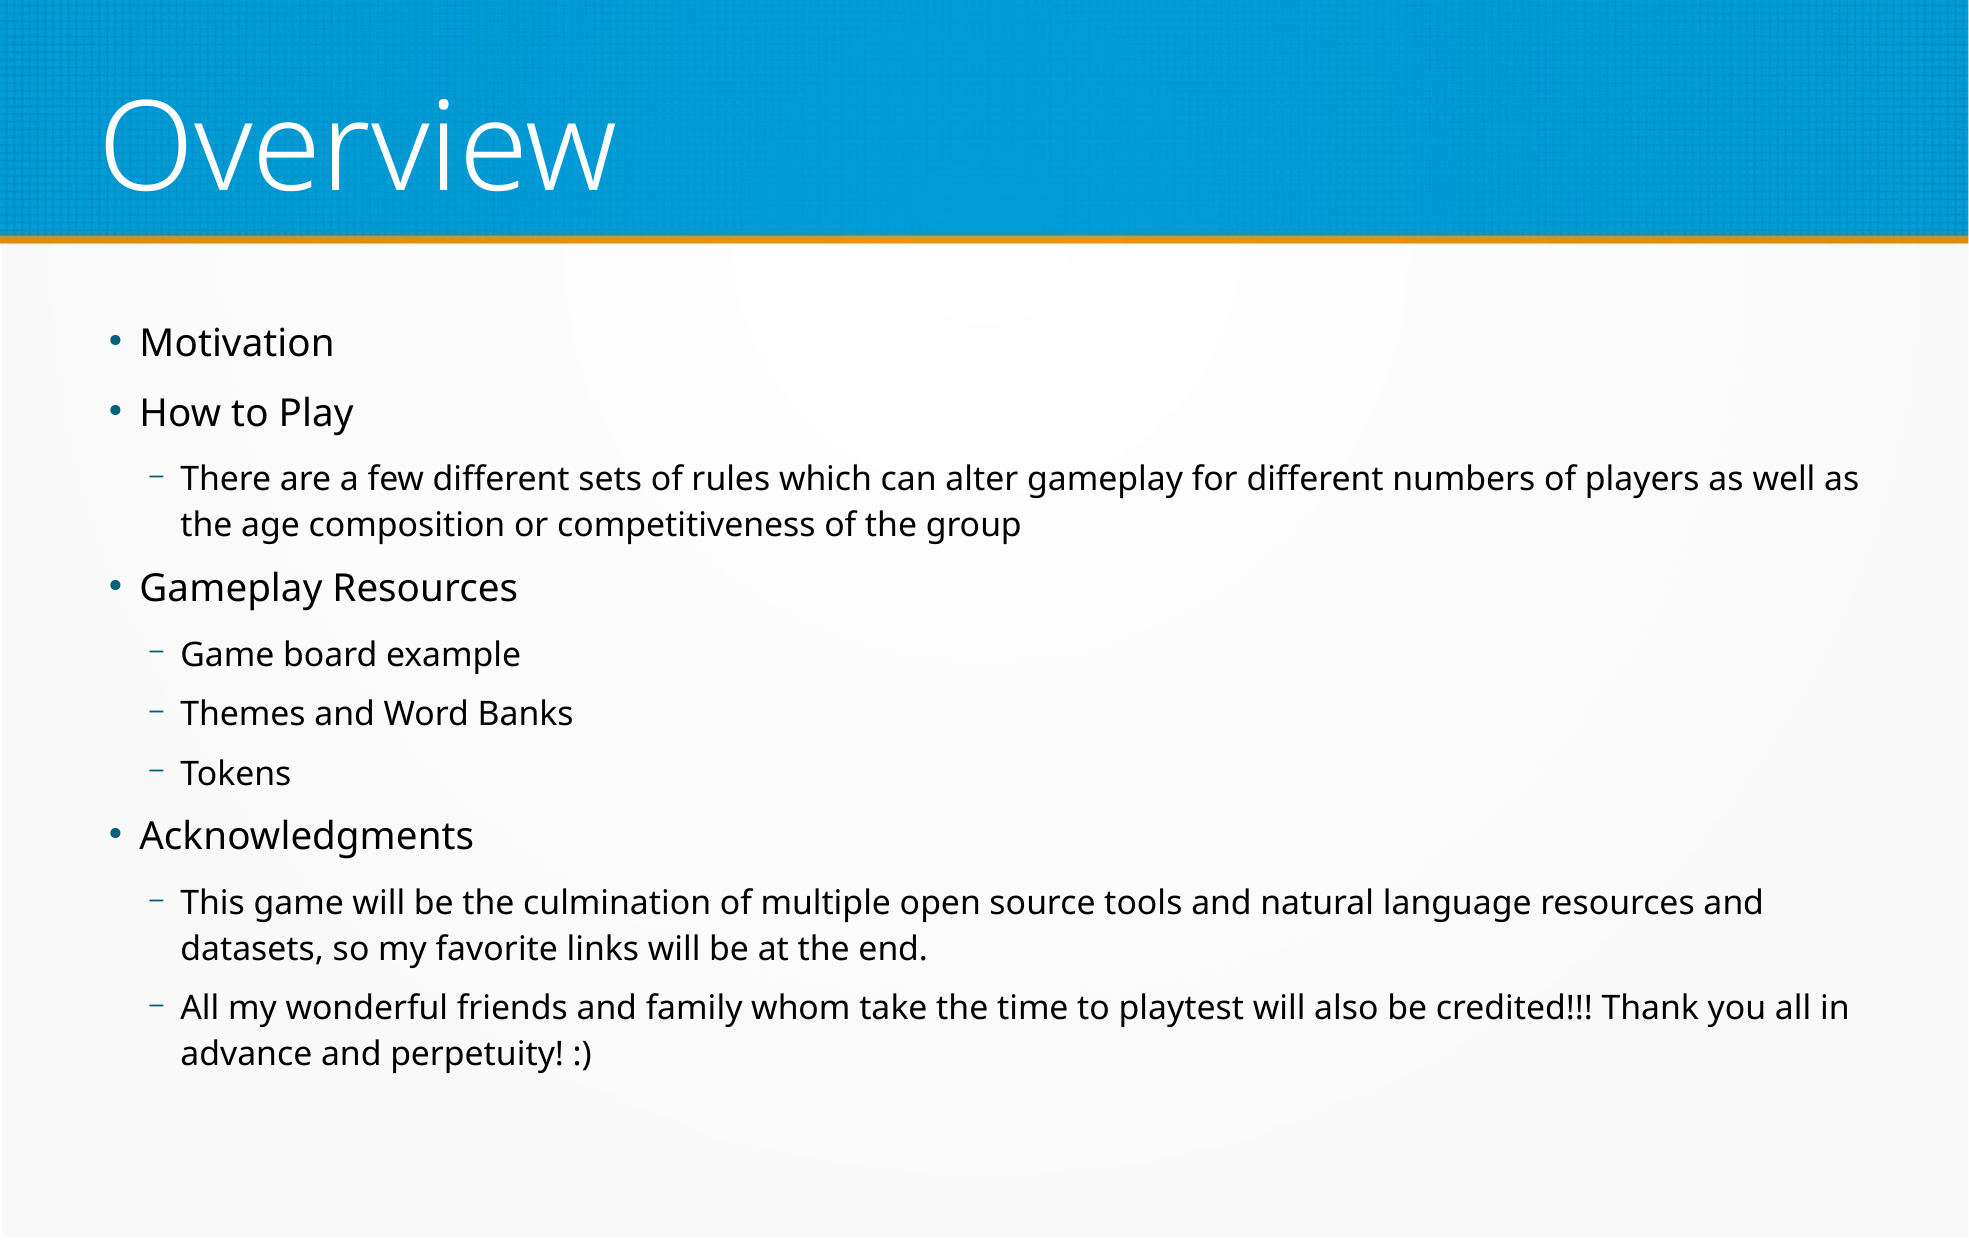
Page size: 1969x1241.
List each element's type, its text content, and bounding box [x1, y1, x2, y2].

title Overview [98, 19, 1870, 227]
picture [0, 233, 1969, 1241]
list Motivation How to Play There are a few different sets of rules which can alter gameplay for different numbers of players as well as the age composition or competitiveness of the group Gameplay Resources Game board example Themes and Word Banks Tokens Acknowledgments This game will be the culmination of multiple open source tools and natural language resources and datasets, so my favorite links will be at the end. All my wonderful friends and family whom take the time to playtest will also be credited!!! Thank you all in advance and perpetuity! :) [98, 315, 1861, 1081]
